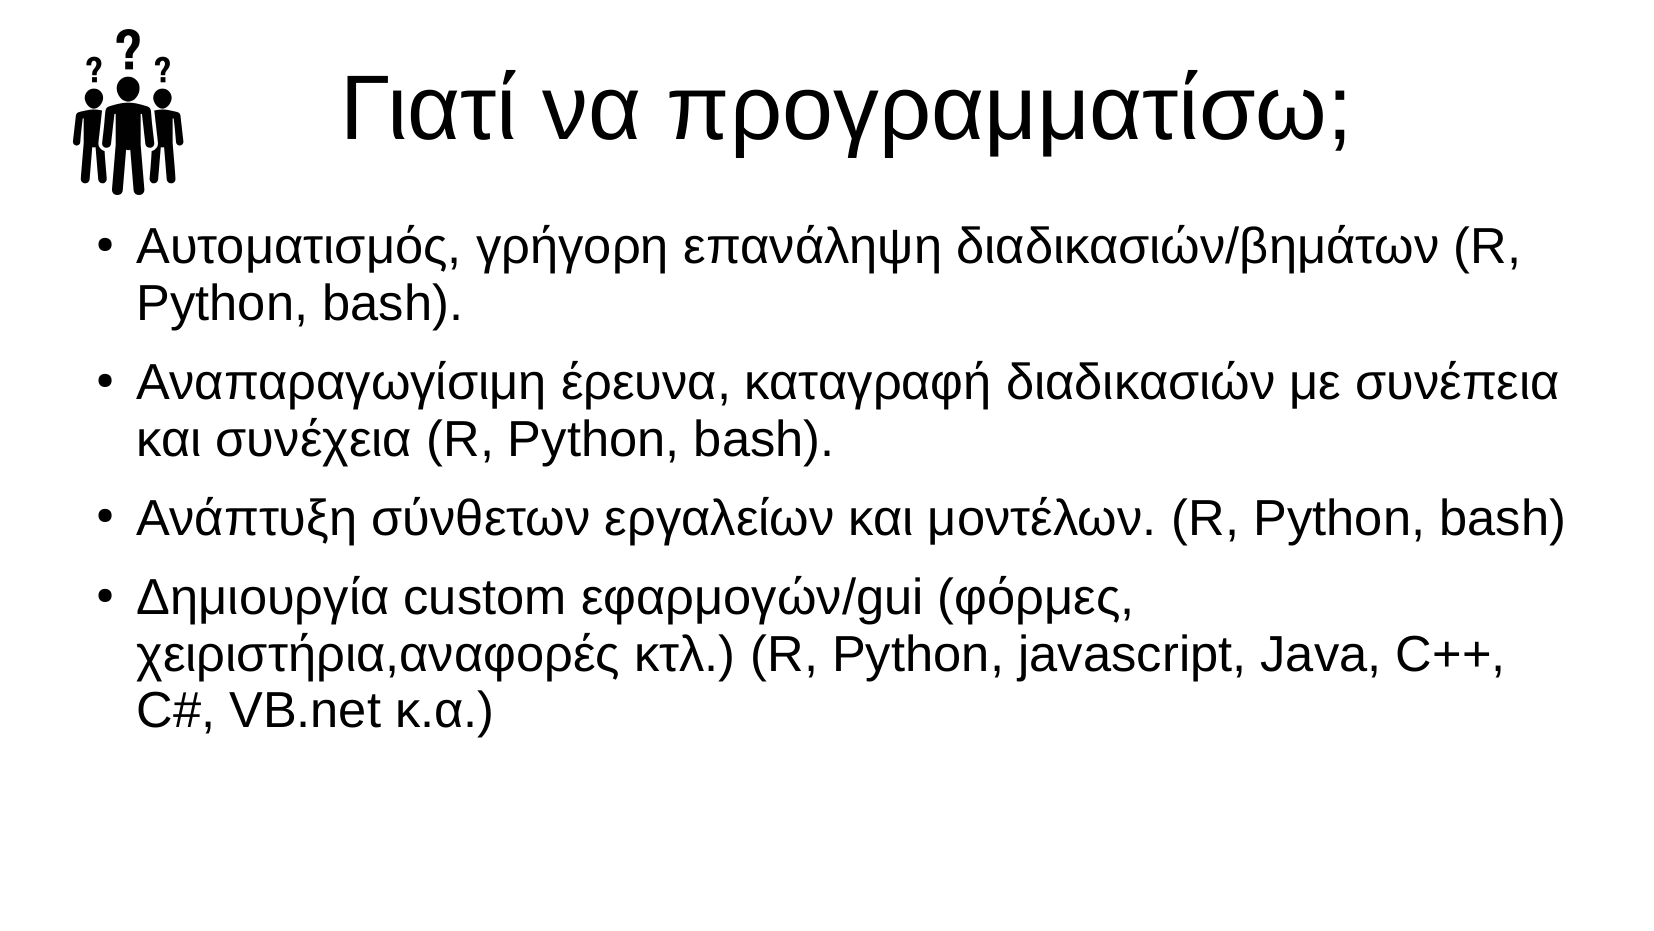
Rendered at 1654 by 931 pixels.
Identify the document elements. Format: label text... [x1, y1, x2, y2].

picture [45, 29, 211, 196]
title Γιατί να προγραμματίσω; [285, 30, 1411, 186]
list Αυτοματισμός, γρήγορη επανάληψη διαδικασιών/βημάτων (R, Python, bash). Αναπαραγωγίσιμη έρευνα, καταγραφή διαδικασιών με συνέπεια και συνέχεια (R, Python, bash). Ανάπτυξη σύνθετων εργαλείων και μοντέλων. (R, Python, bash) Δημιουργία custom εφαρμογών/gui (φόρμες, χειριστήρια,αναφορές κτλ.) (R, Python, javascript, Java, C++, C#, VB.net κ.α.) [82, 217, 1571, 757]
